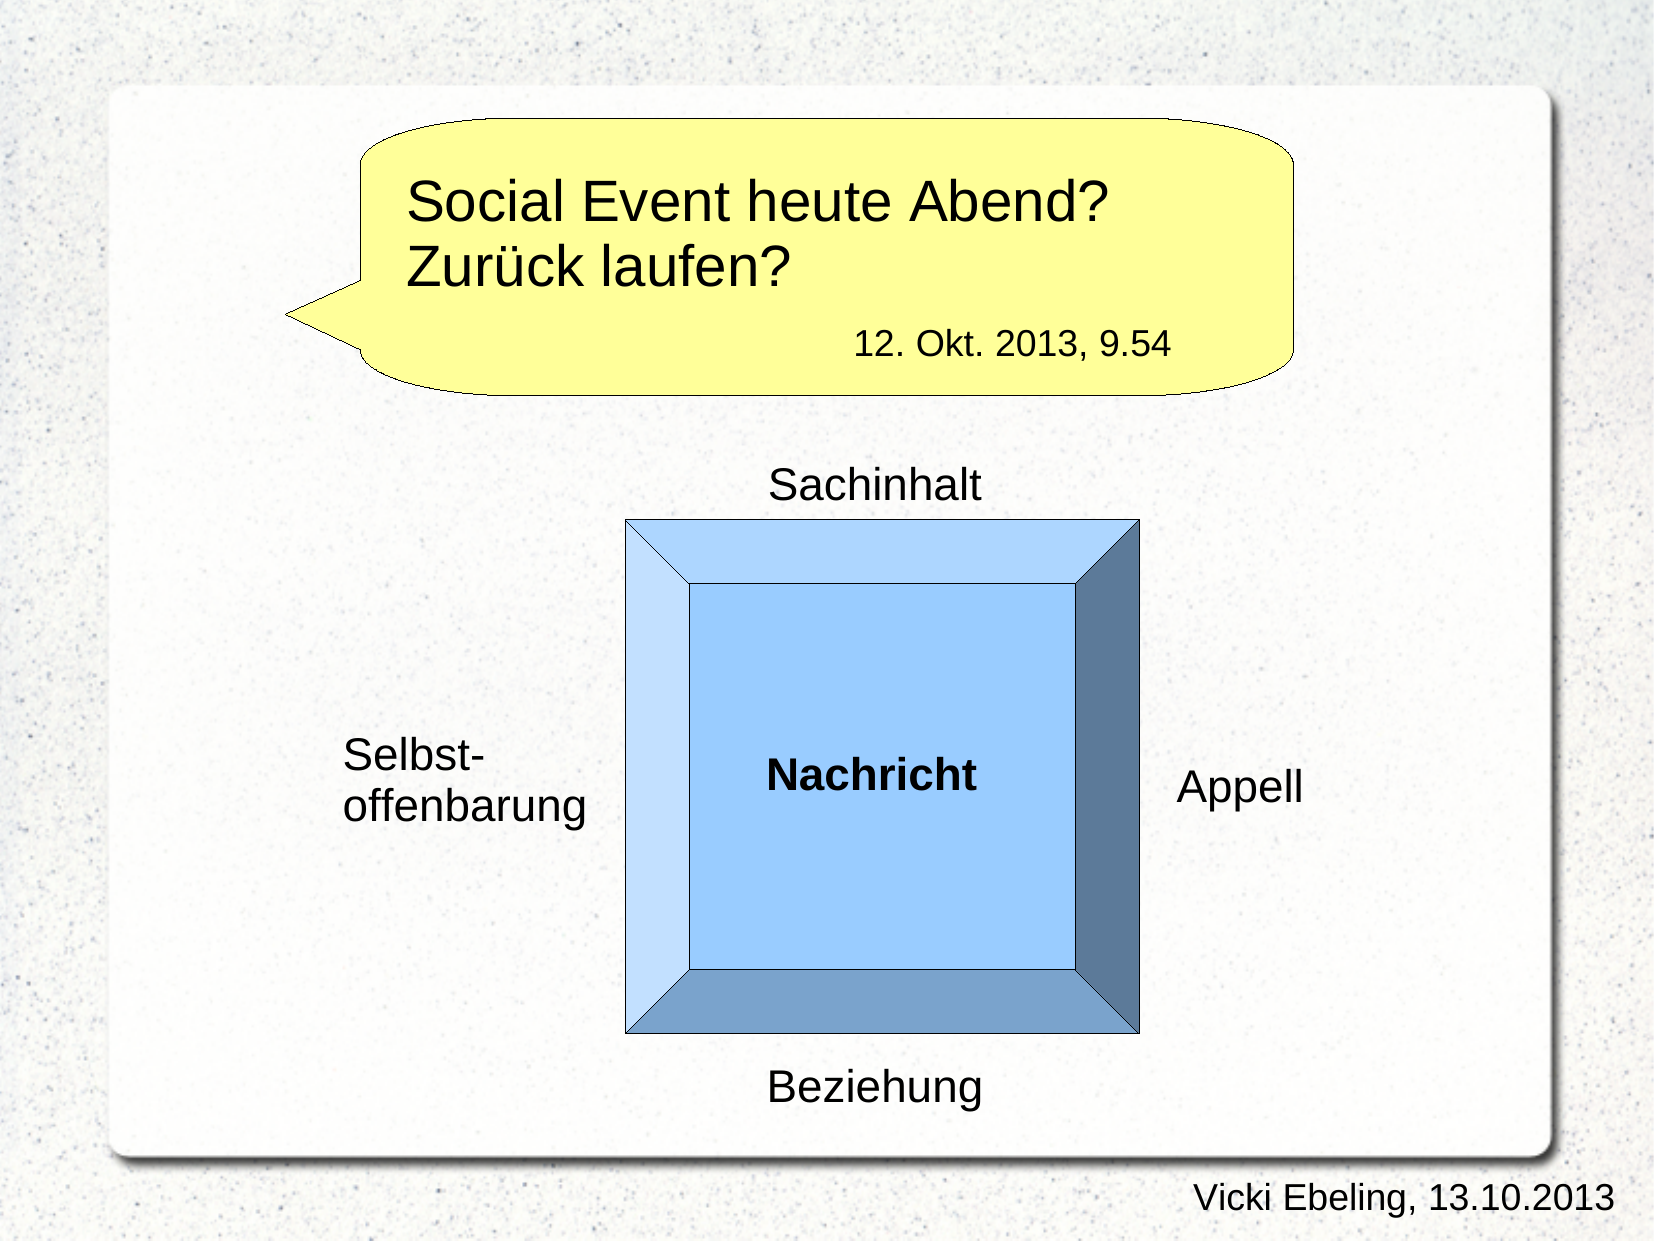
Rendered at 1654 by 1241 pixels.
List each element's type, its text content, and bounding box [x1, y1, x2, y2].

text_box Social Event heute Abend? Zurück laufen? [391, 161, 1126, 307]
text_box Selbst- offenbarung [327, 721, 620, 845]
text_box [626, 519, 1140, 1034]
text_box Vicki Ebeling, 13.10.2013 [1178, 1169, 1630, 1227]
text_box Nachricht [751, 741, 1007, 810]
picture [0, 0, 1654, 1241]
text_box Appell [1161, 754, 1326, 823]
text_box [285, 118, 1294, 396]
text_box 12. Okt. 2013, 9.54 [838, 315, 1188, 373]
text_box Sachinhalt [753, 451, 1012, 520]
text_box Beziehung [751, 1053, 1013, 1123]
